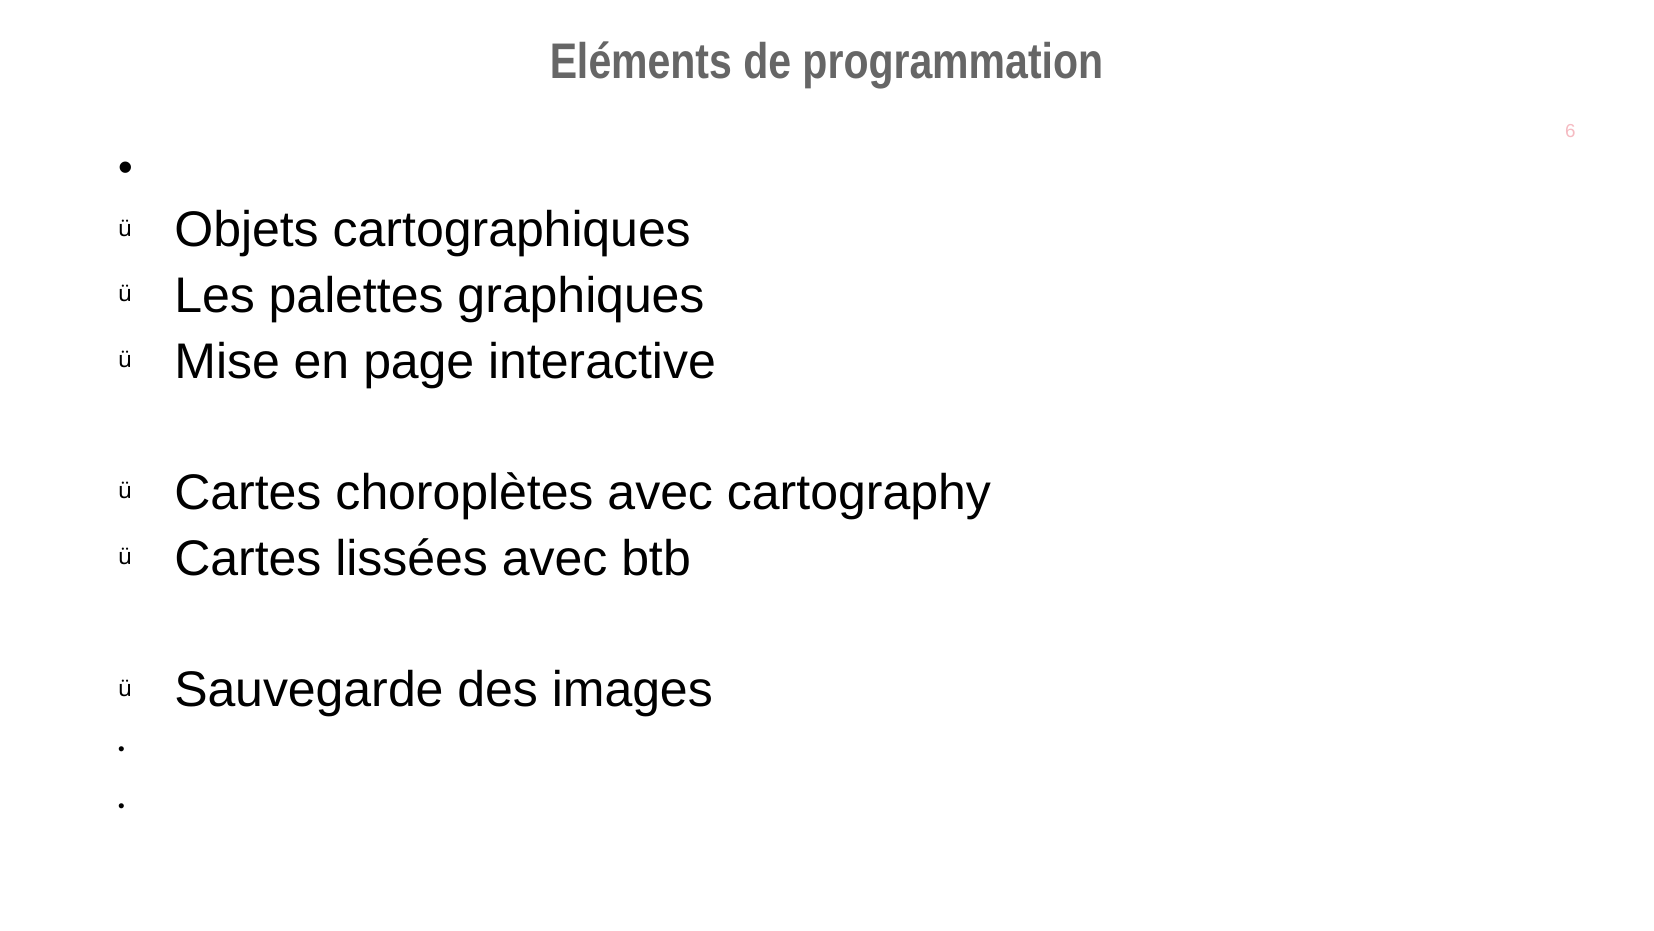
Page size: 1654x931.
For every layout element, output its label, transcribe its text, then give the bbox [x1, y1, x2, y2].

title Eléments de programmation [147, 27, 1506, 89]
text_box [1564, 118, 1654, 142]
text_box Objets cartographiques Les palettes graphiques Mise en page interactive Cartes choroplètes avec cartography Cartes lissées avec btb Sauvegarde des images [82, 141, 1571, 893]
